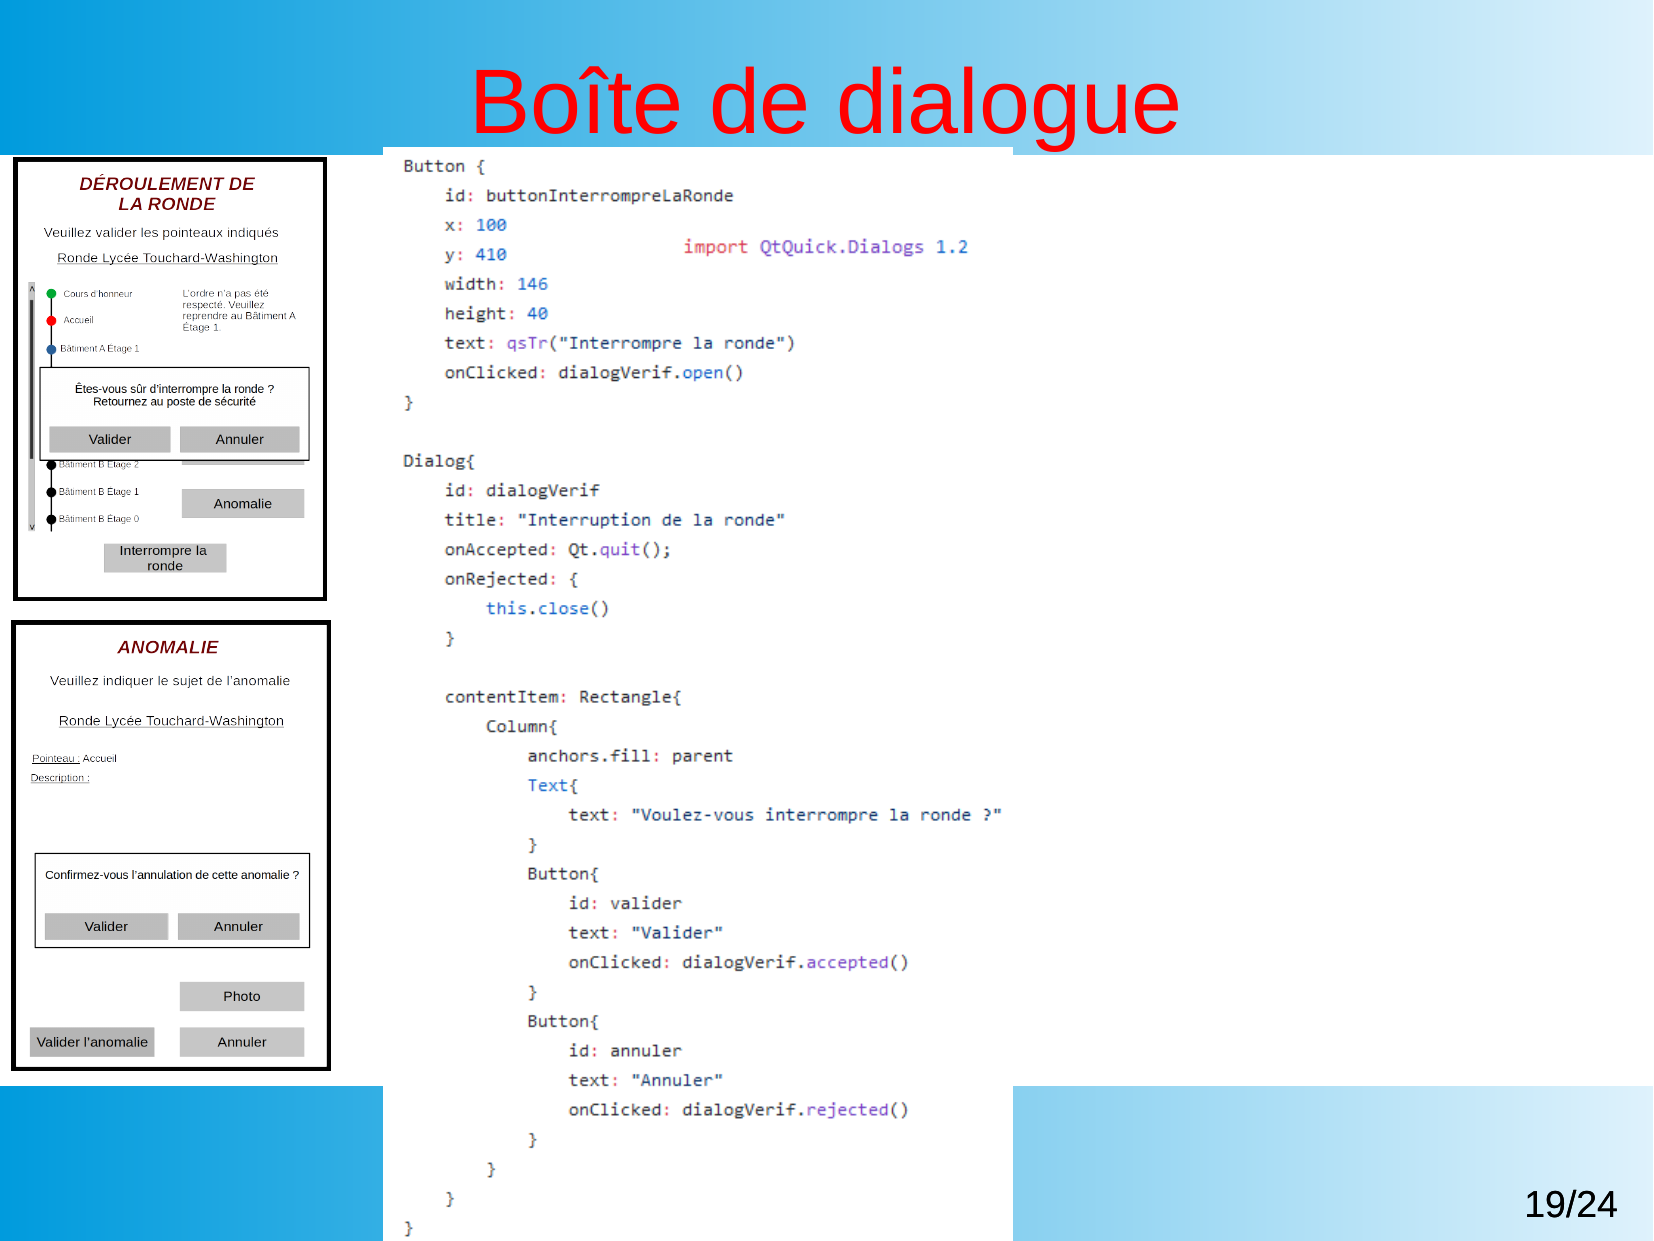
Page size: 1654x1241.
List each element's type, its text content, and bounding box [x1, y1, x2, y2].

picture [383, 155, 1013, 1241]
picture [13, 157, 327, 601]
picture [11, 620, 331, 1071]
text_box <numéro>/24 [1509, 1175, 1654, 1241]
title Boîte de dialogue [82, 49, 1571, 155]
